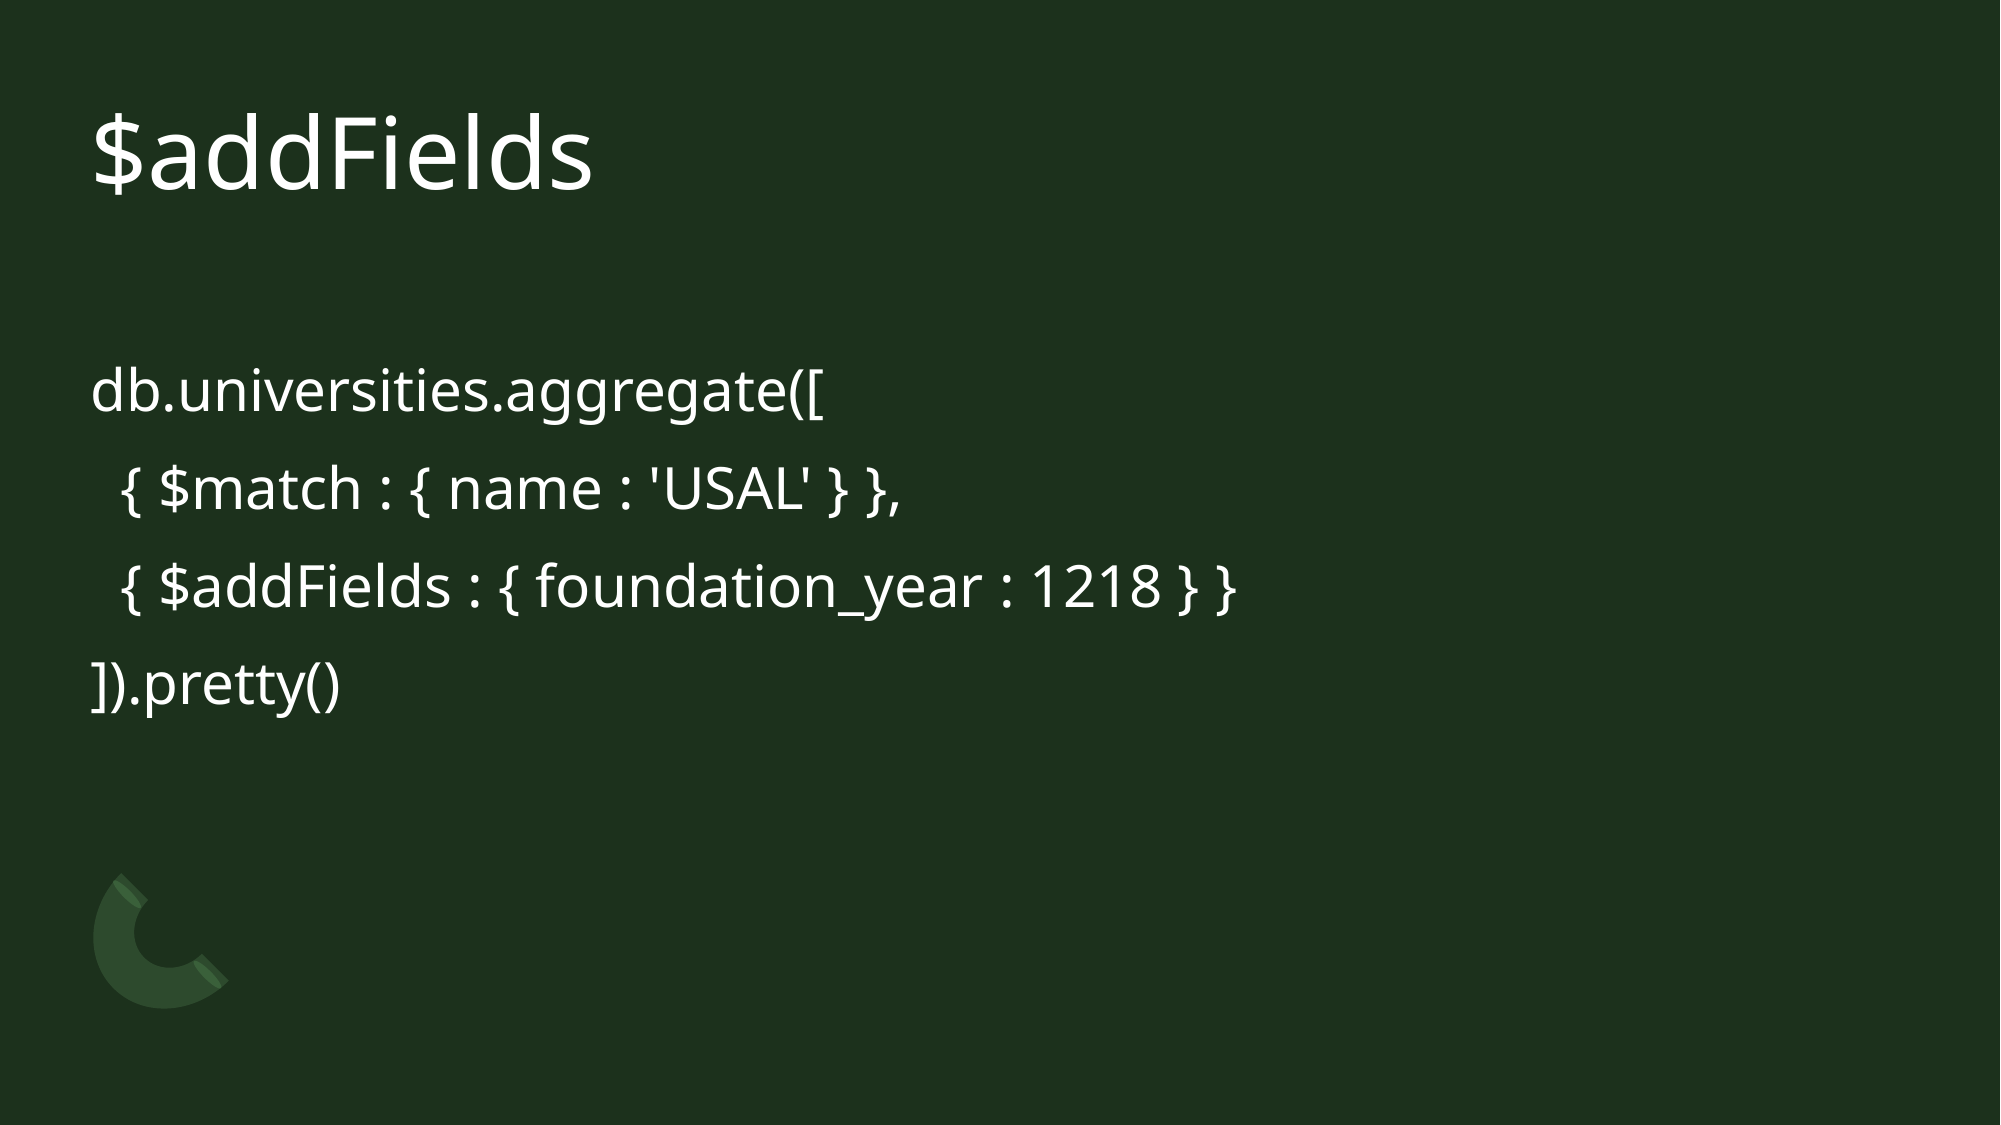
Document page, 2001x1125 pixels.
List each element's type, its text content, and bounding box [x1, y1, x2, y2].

title $addFields [90, 90, 1910, 309]
list db.universities.aggregate([ { $match : { name : 'USAL' } }, { $addFields : { foundation_year : 1218 } } ]).pretty() [90, 346, 1910, 1000]
